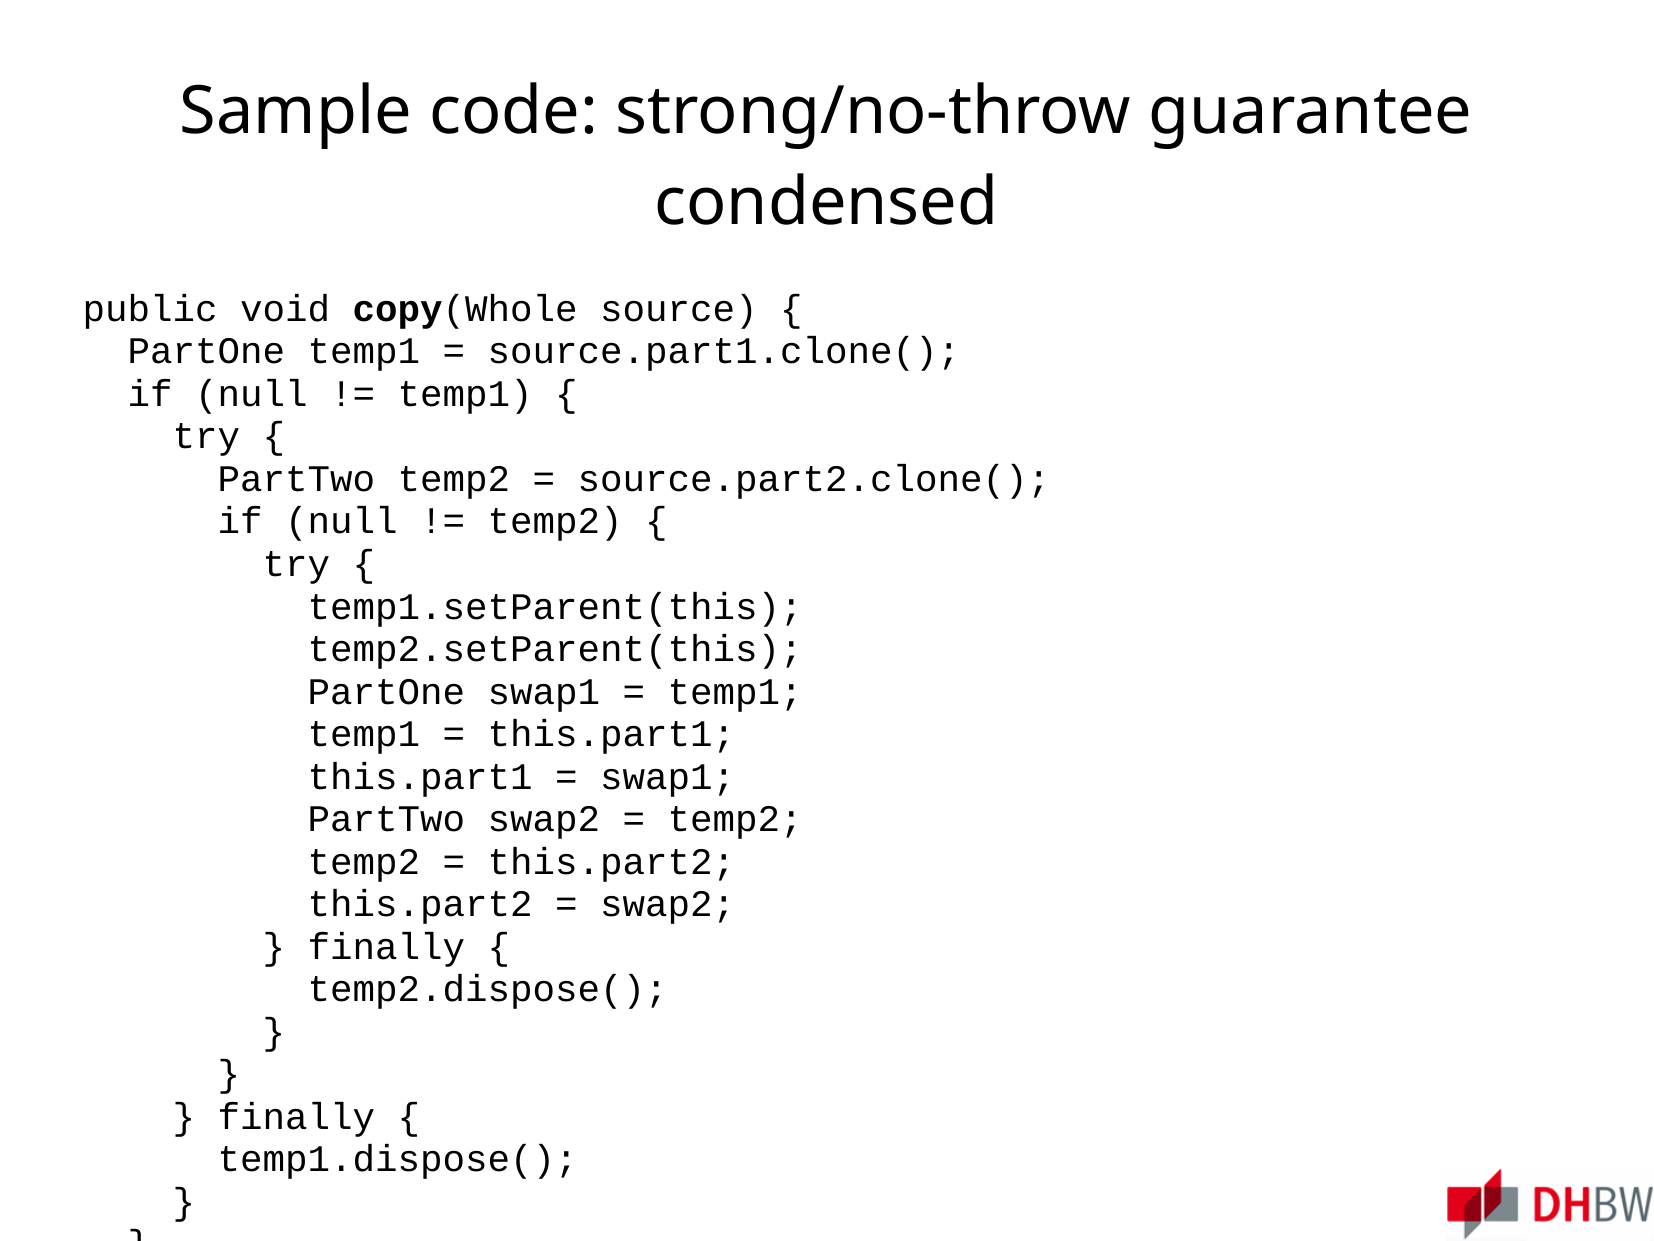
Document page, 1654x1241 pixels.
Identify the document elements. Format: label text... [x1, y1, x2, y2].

list public void copy(Whole source) { PartOne temp1 = source.part1.clone(); if (null != temp1) { try { PartTwo temp2 = source.part2.clone(); if (null != temp2) { try { temp1.setParent(this); temp2.setParent(this); PartOne swap1 = temp1; temp1 = this.part1; this.part1 = swap1; PartTwo swap2 = temp2; temp2 = this.part2; this.part2 = swap2; } finally { temp2.dispose(); } } } finally { temp1.dispose(); } } } [82, 290, 1571, 1241]
picture [1571, 1167, 1654, 1241]
title Sample code: strong/no-throw guarantee condensed [82, 56, 1571, 250]
